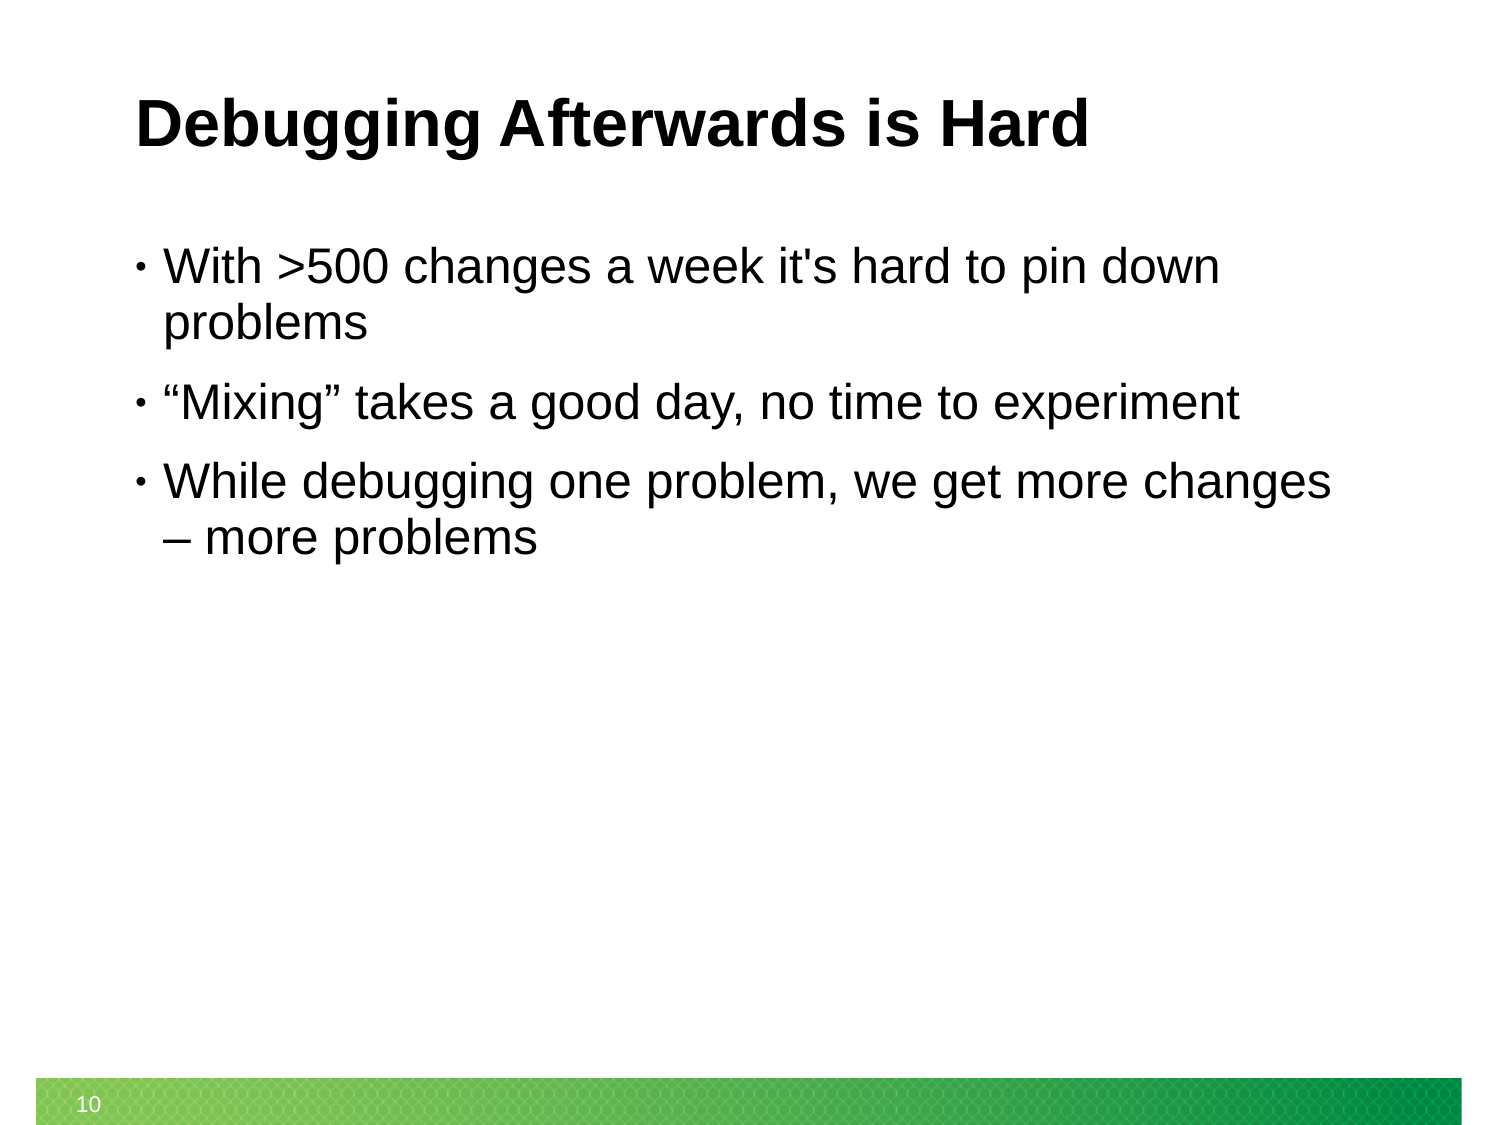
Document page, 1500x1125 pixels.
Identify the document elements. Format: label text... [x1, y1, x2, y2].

picture [36, 1078, 1462, 1125]
title Debugging Afterwards is Hard [135, 41, 1372, 204]
list With >500 changes a week it's hard to pin down problems “Mixing” takes a good day, no time to experiment While debugging one problem, we get more changes – more problems [135, 238, 1372, 892]
